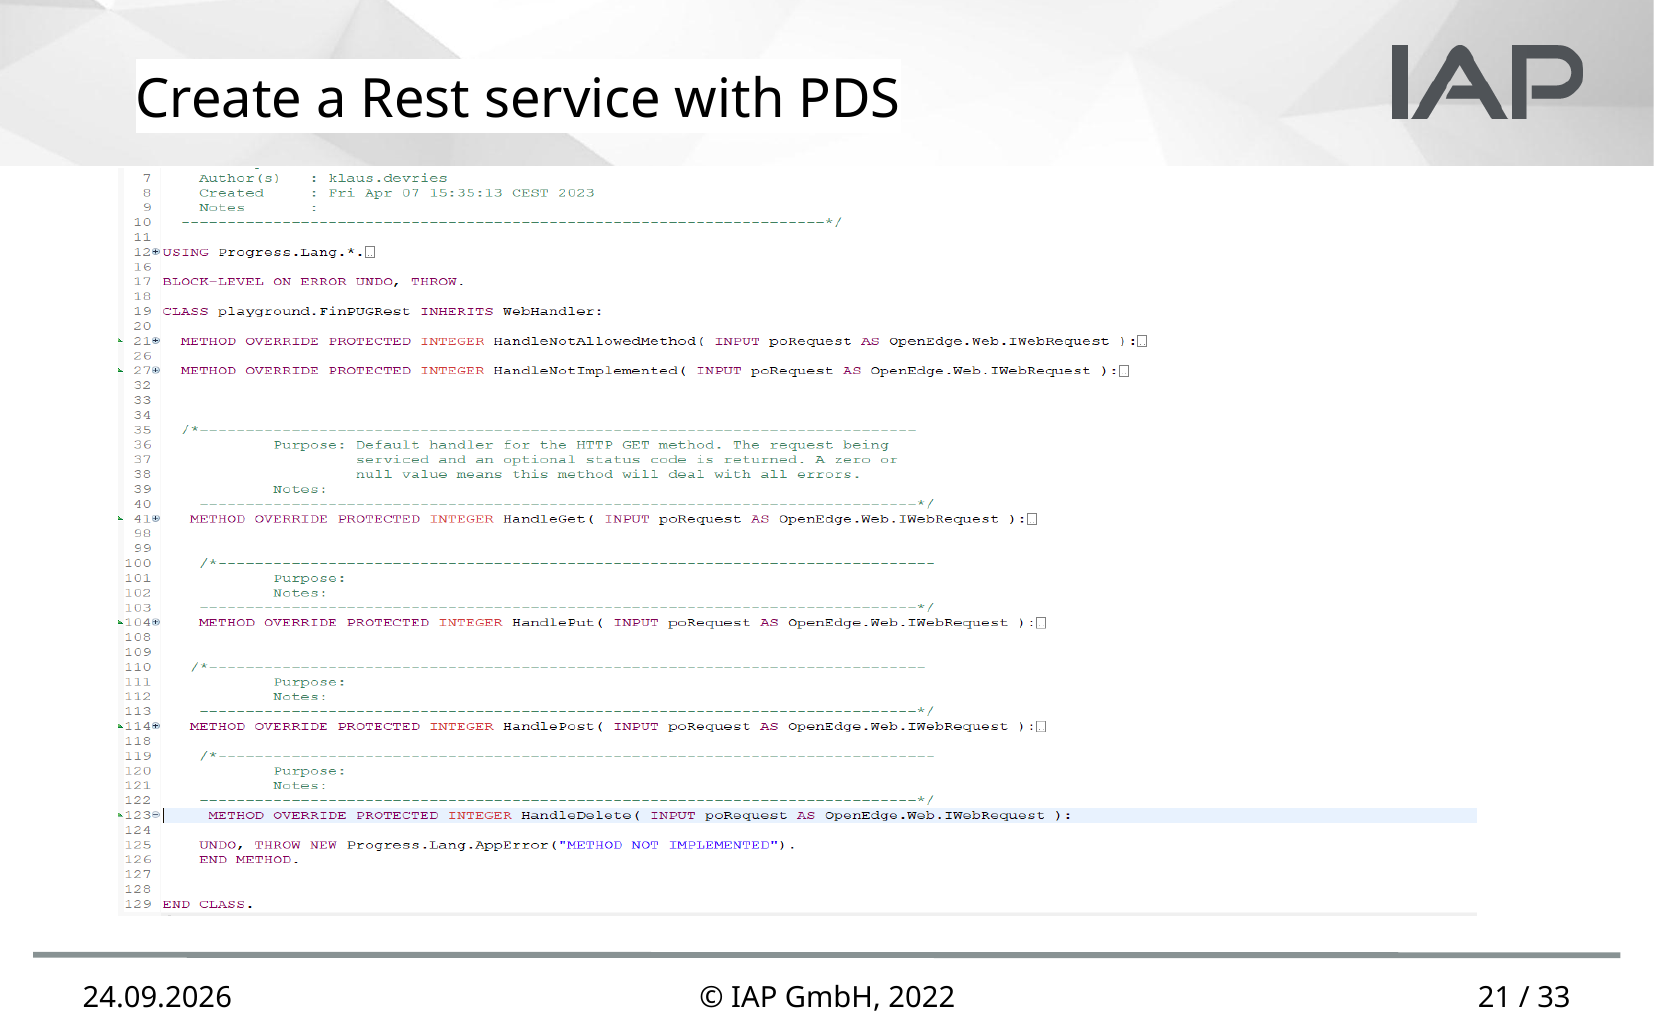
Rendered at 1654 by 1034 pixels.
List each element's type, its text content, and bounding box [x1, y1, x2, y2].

title Create a Rest service with PDS [135, 41, 1264, 152]
picture [0, 0, 1654, 166]
picture [118, 168, 1477, 916]
